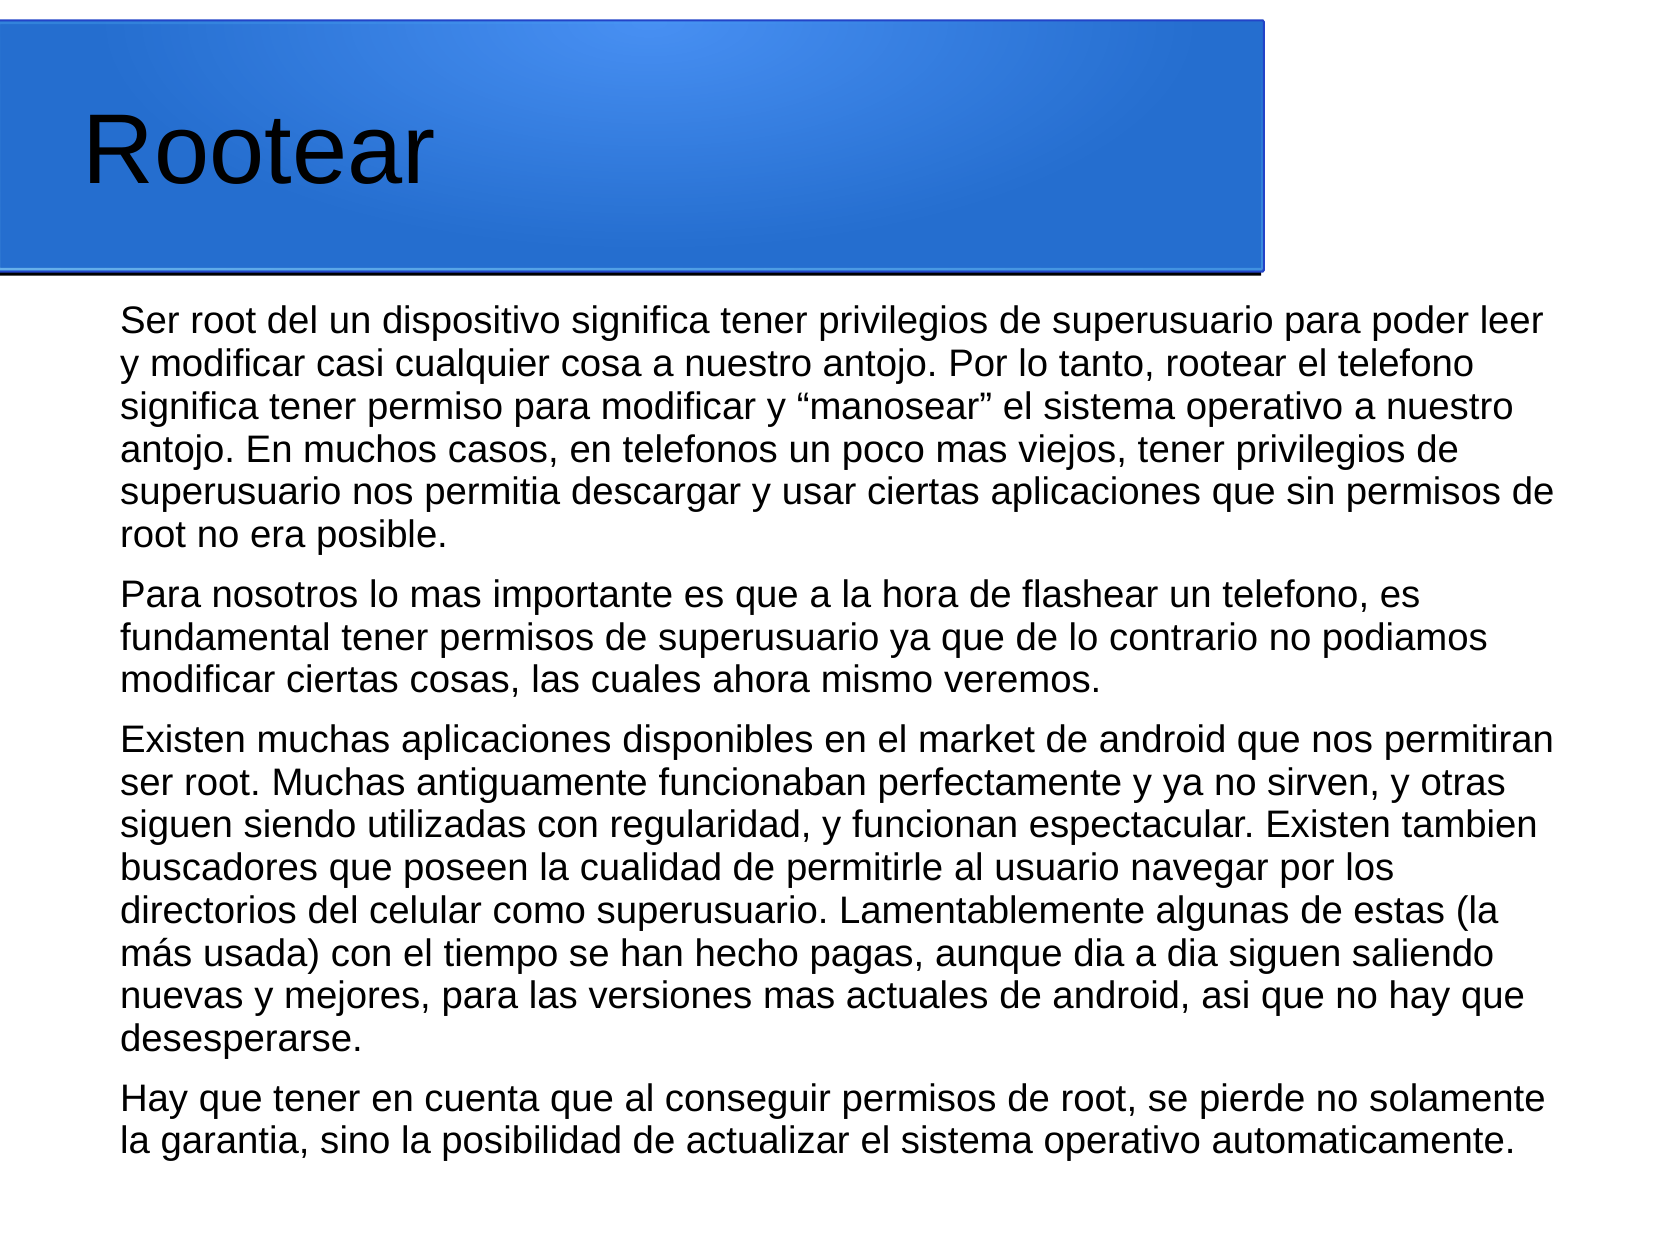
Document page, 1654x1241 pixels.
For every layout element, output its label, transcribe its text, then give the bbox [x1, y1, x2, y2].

list Ser root del un dispositivo significa tener privilegios de superusuario para poder leer y modificar casi cualquier cosa a nuestro antojo. Por lo tanto, rootear el telefono significa tener permiso para modificar y “manosear” el sistema operativo a nuestro antojo. En muchos casos, en telefonos un poco mas viejos, tener privilegios de superusuario nos permitia descargar y usar ciertas aplicaciones que sin permisos de root no era posible. Para nosotros lo mas importante es que a la hora de flashear un telefono, es fundamental tener permisos de superusuario ya que de lo contrario no podiamos modificar ciertas cosas, las cuales ahora mismo veremos. Existen muchas aplicaciones disponibles en el market de android que nos permitiran ser root. Muchas antiguamente funcionaban perfectamente y ya no sirven, y otras siguen siendo utilizadas con regularidad, y funcionan espectacular. Existen tambien buscadores que poseen la cualidad de permitirle al usuario navegar por los directorios del celular como superusuario. Lamentablemente algunas de estas (la más usada) con el tiempo se han hecho pagas, aunque dia a dia siguen saliendo nuevas y mejores, para las versiones mas actuales de android, asi que no hay que desesperarse. Hay que tener en cuenta que al conseguir permisos de root, se pierde no solamente la garantia, sino la posibilidad de actualizar el sistema operativo automaticamente. [82, 299, 1571, 1170]
title Rootear [82, 47, 1235, 252]
